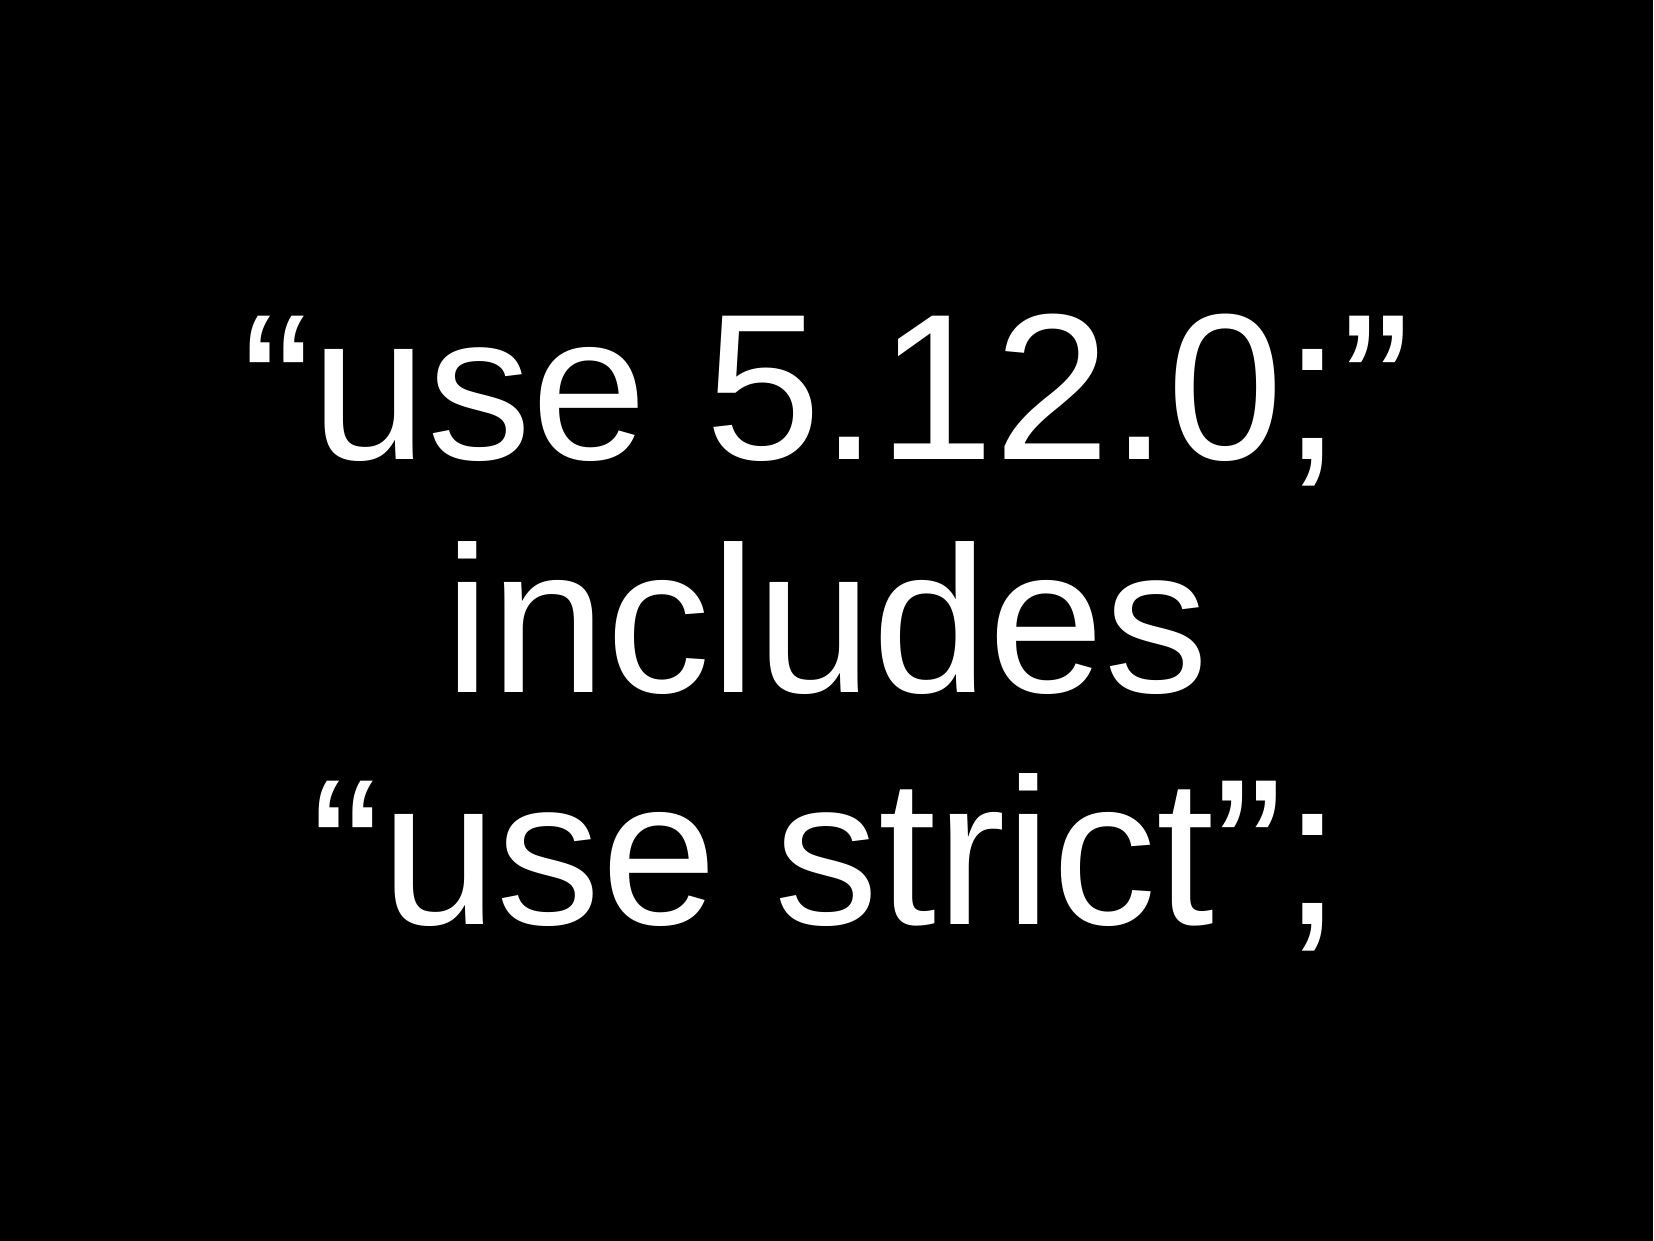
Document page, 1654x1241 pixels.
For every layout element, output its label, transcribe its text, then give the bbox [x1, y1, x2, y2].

title “use 5.12.0;” includes “use strict”; [82, 101, 1571, 1140]
